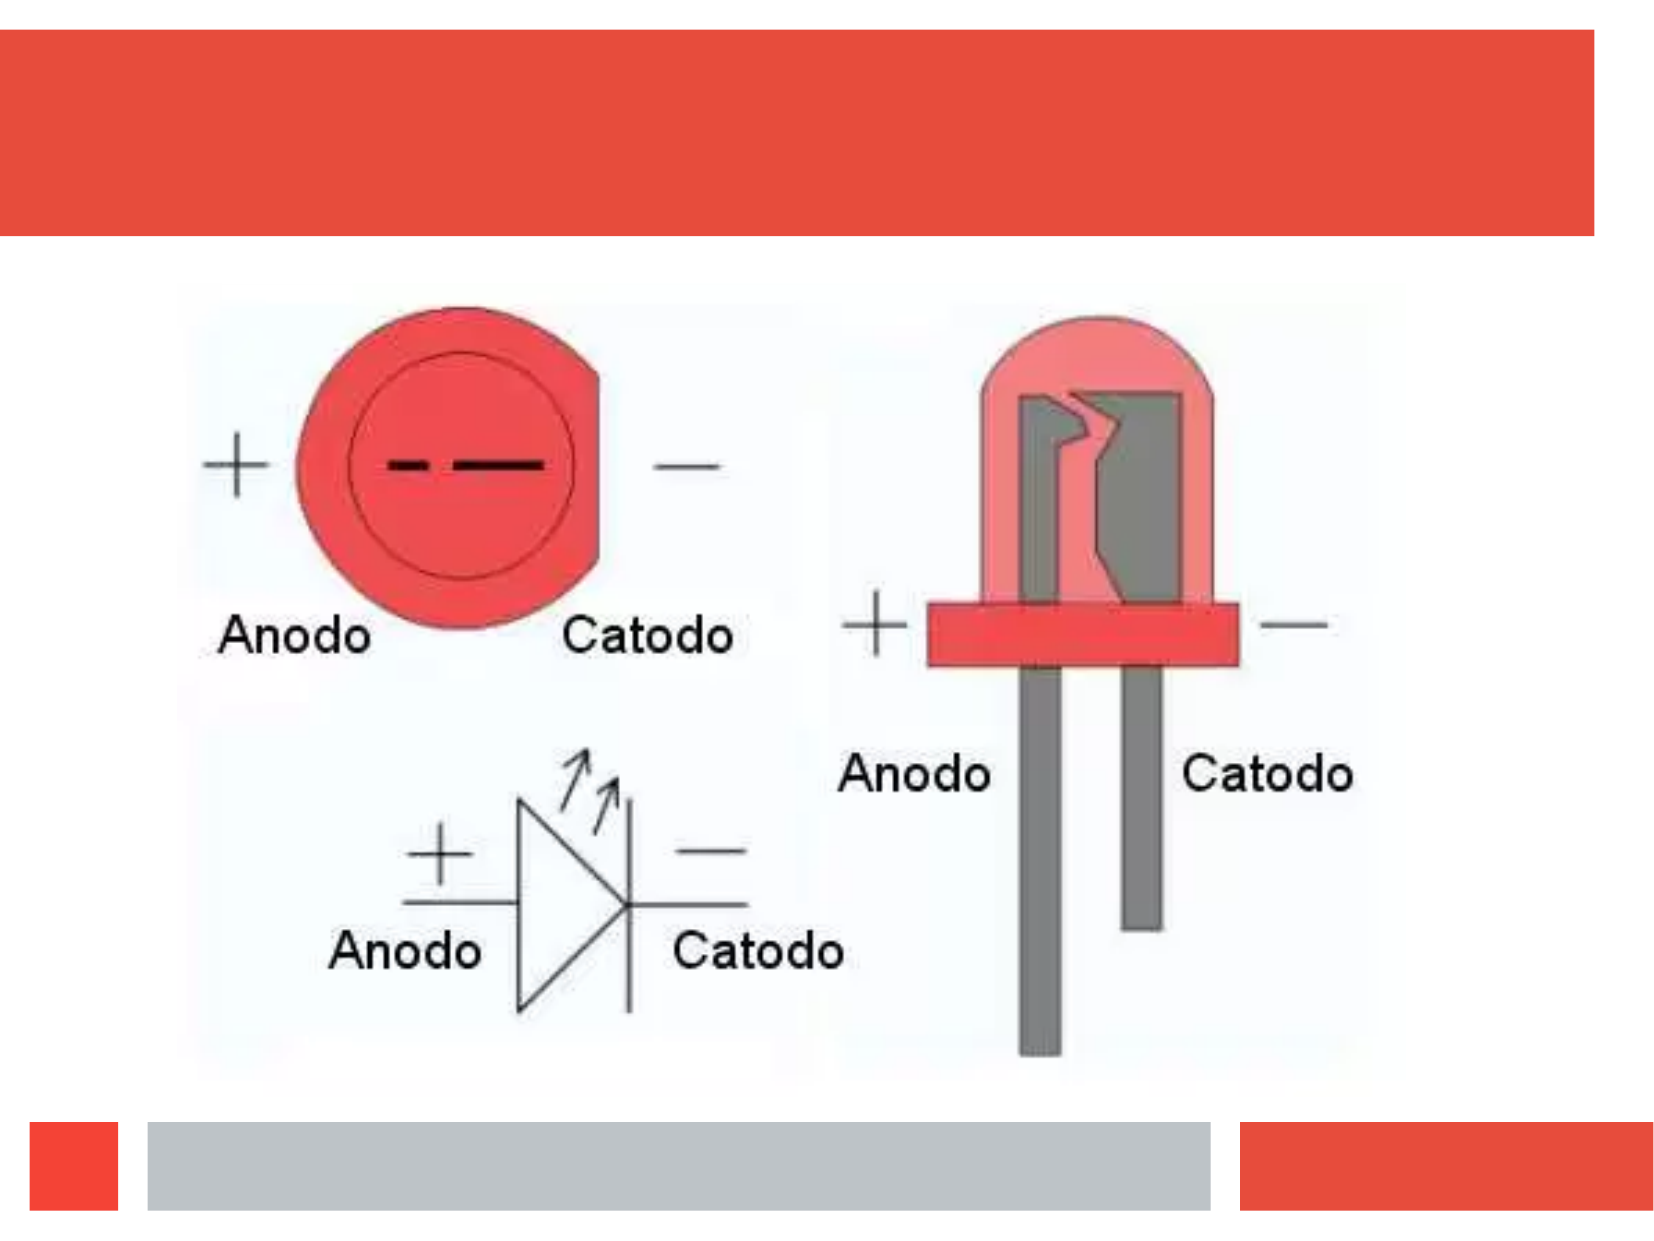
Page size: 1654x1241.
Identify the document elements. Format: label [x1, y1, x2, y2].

picture [177, 283, 1406, 1097]
